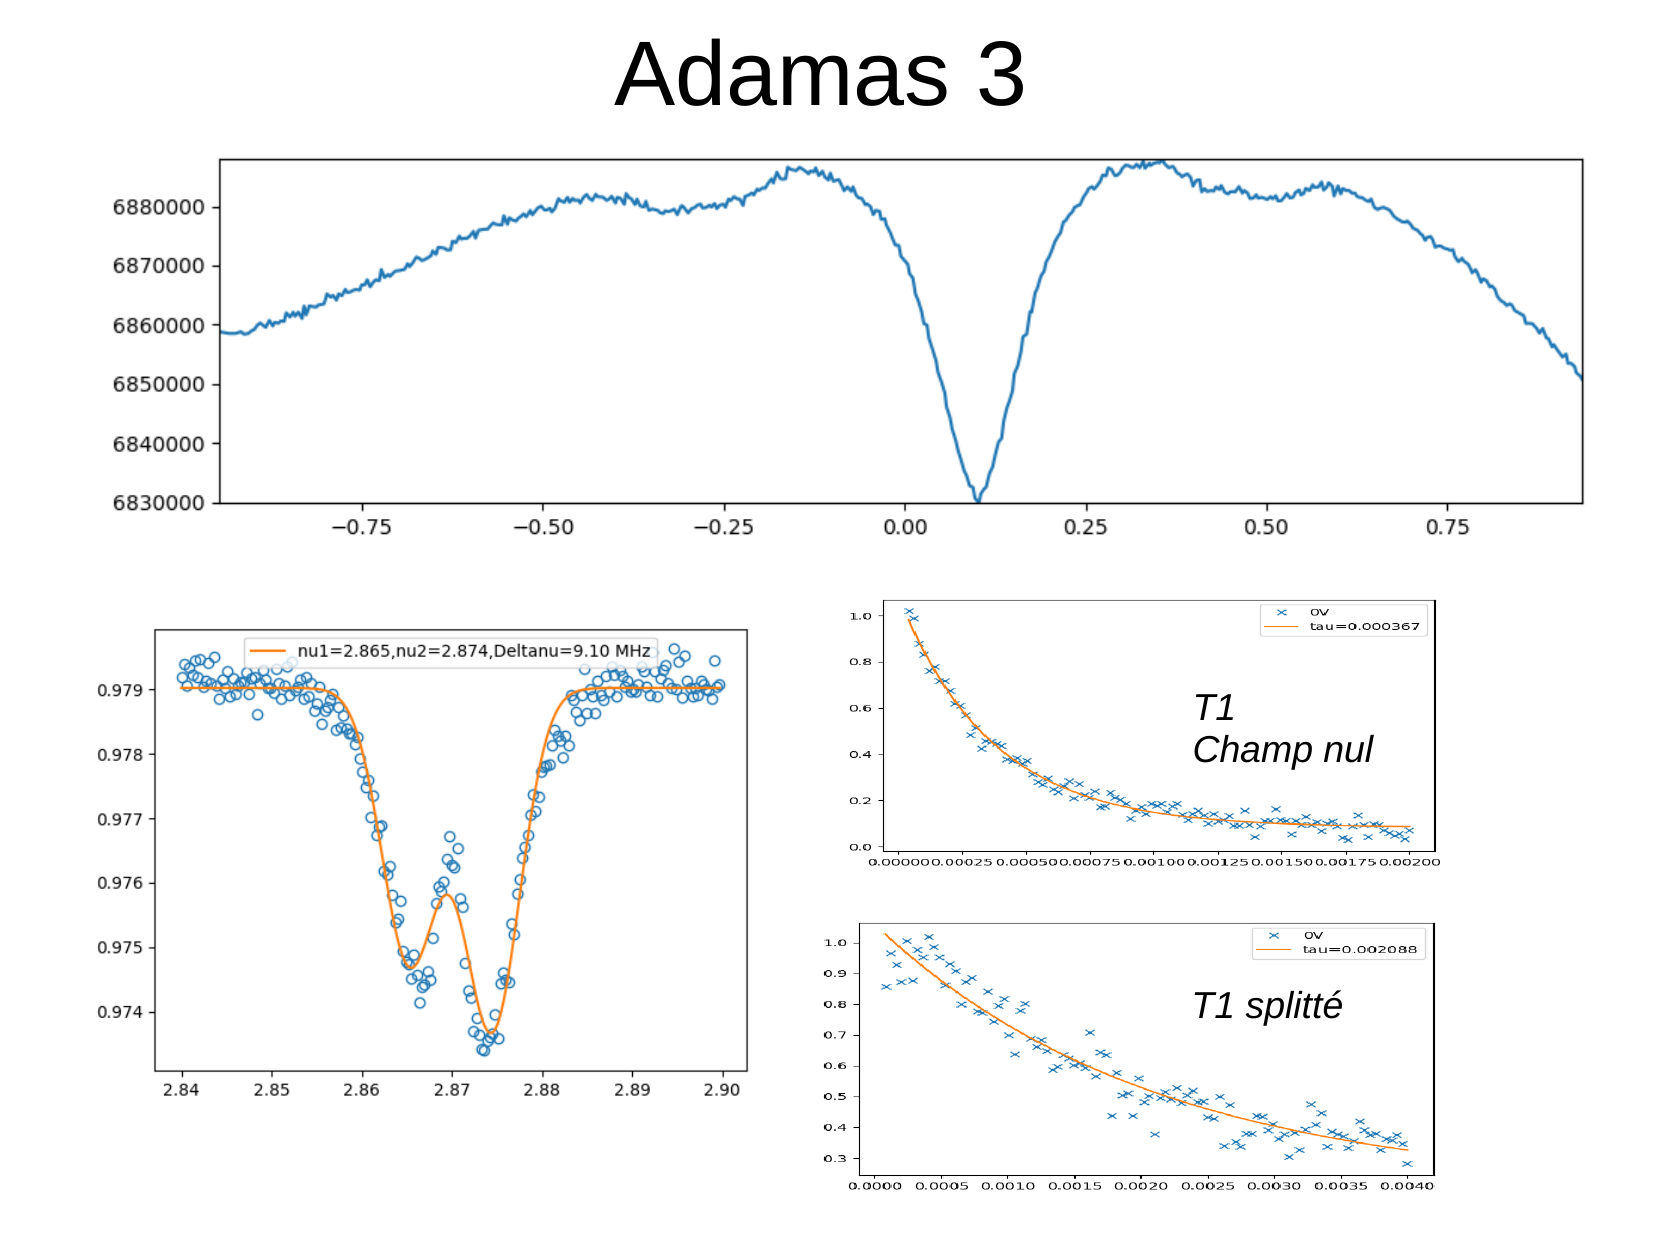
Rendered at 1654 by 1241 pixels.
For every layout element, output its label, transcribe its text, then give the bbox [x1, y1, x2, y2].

picture [59, 121, 1595, 1211]
text_box T1 splitté [1176, 976, 1359, 1034]
text_box T1 Champ nul [1177, 679, 1388, 778]
title Adamas 3 [76, 0, 1565, 178]
